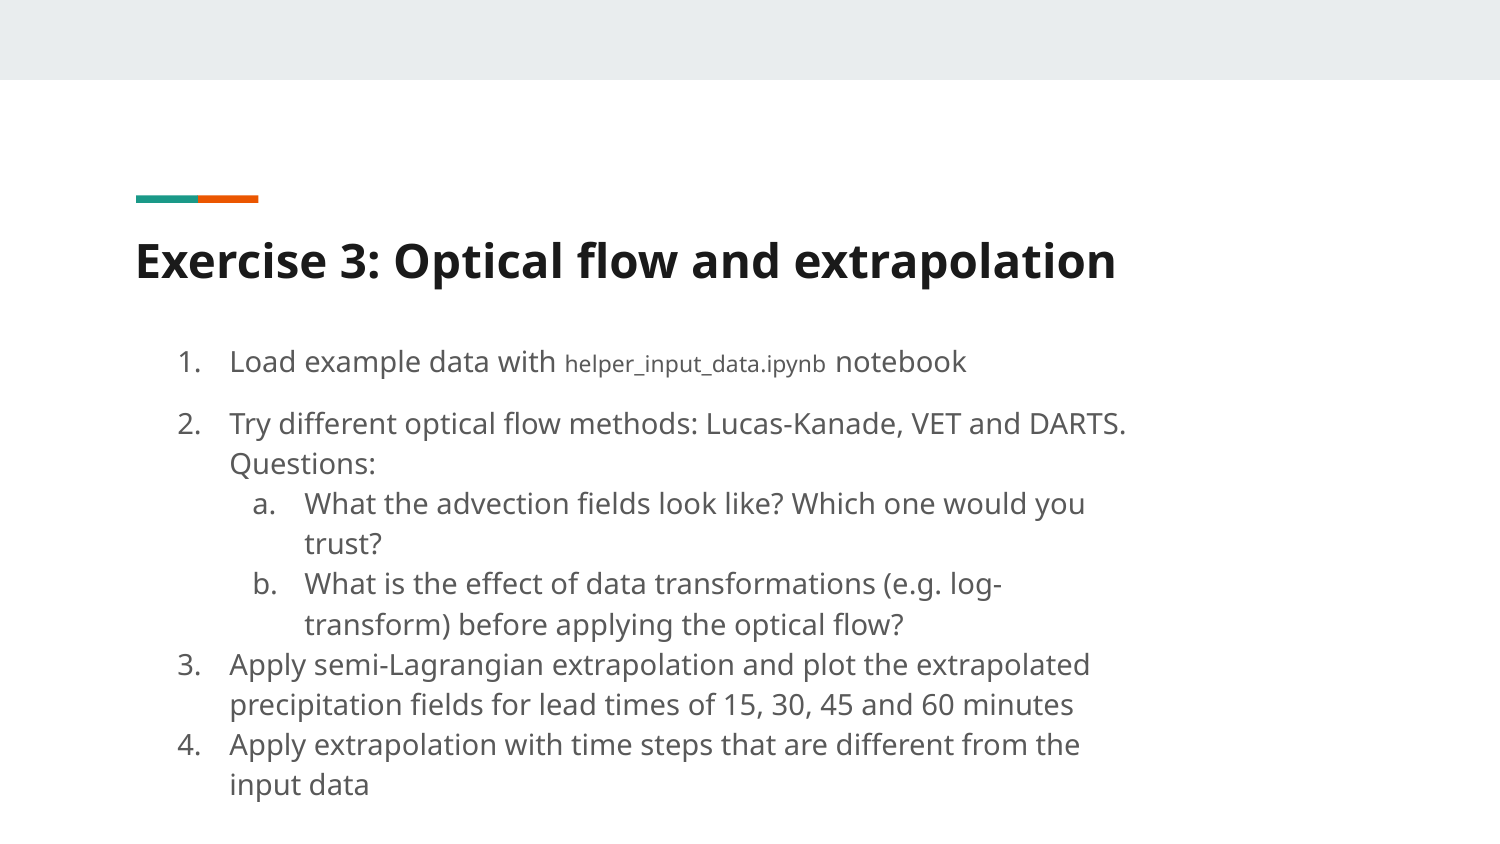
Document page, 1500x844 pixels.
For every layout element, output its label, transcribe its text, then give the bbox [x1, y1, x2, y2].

text_box Load example data with helper_input_data.ipynb notebook Try different optical flow methods: Lucas-Kanade, VET and DARTS. Questions: What the advection fields look like? Which one would you trust? What is the effect of data transformations (e.g. log-transform) before applying the optical flow? Apply semi-Lagrangian extrapolation and plot the extrapolated precipitation fields for lead times of 15, 30, 45 and 60 minutes Apply extrapolation with time steps that are different from the input data [139, 320, 1157, 817]
title Exercise 3: Optical flow and extrapolation [119, 216, 1381, 305]
